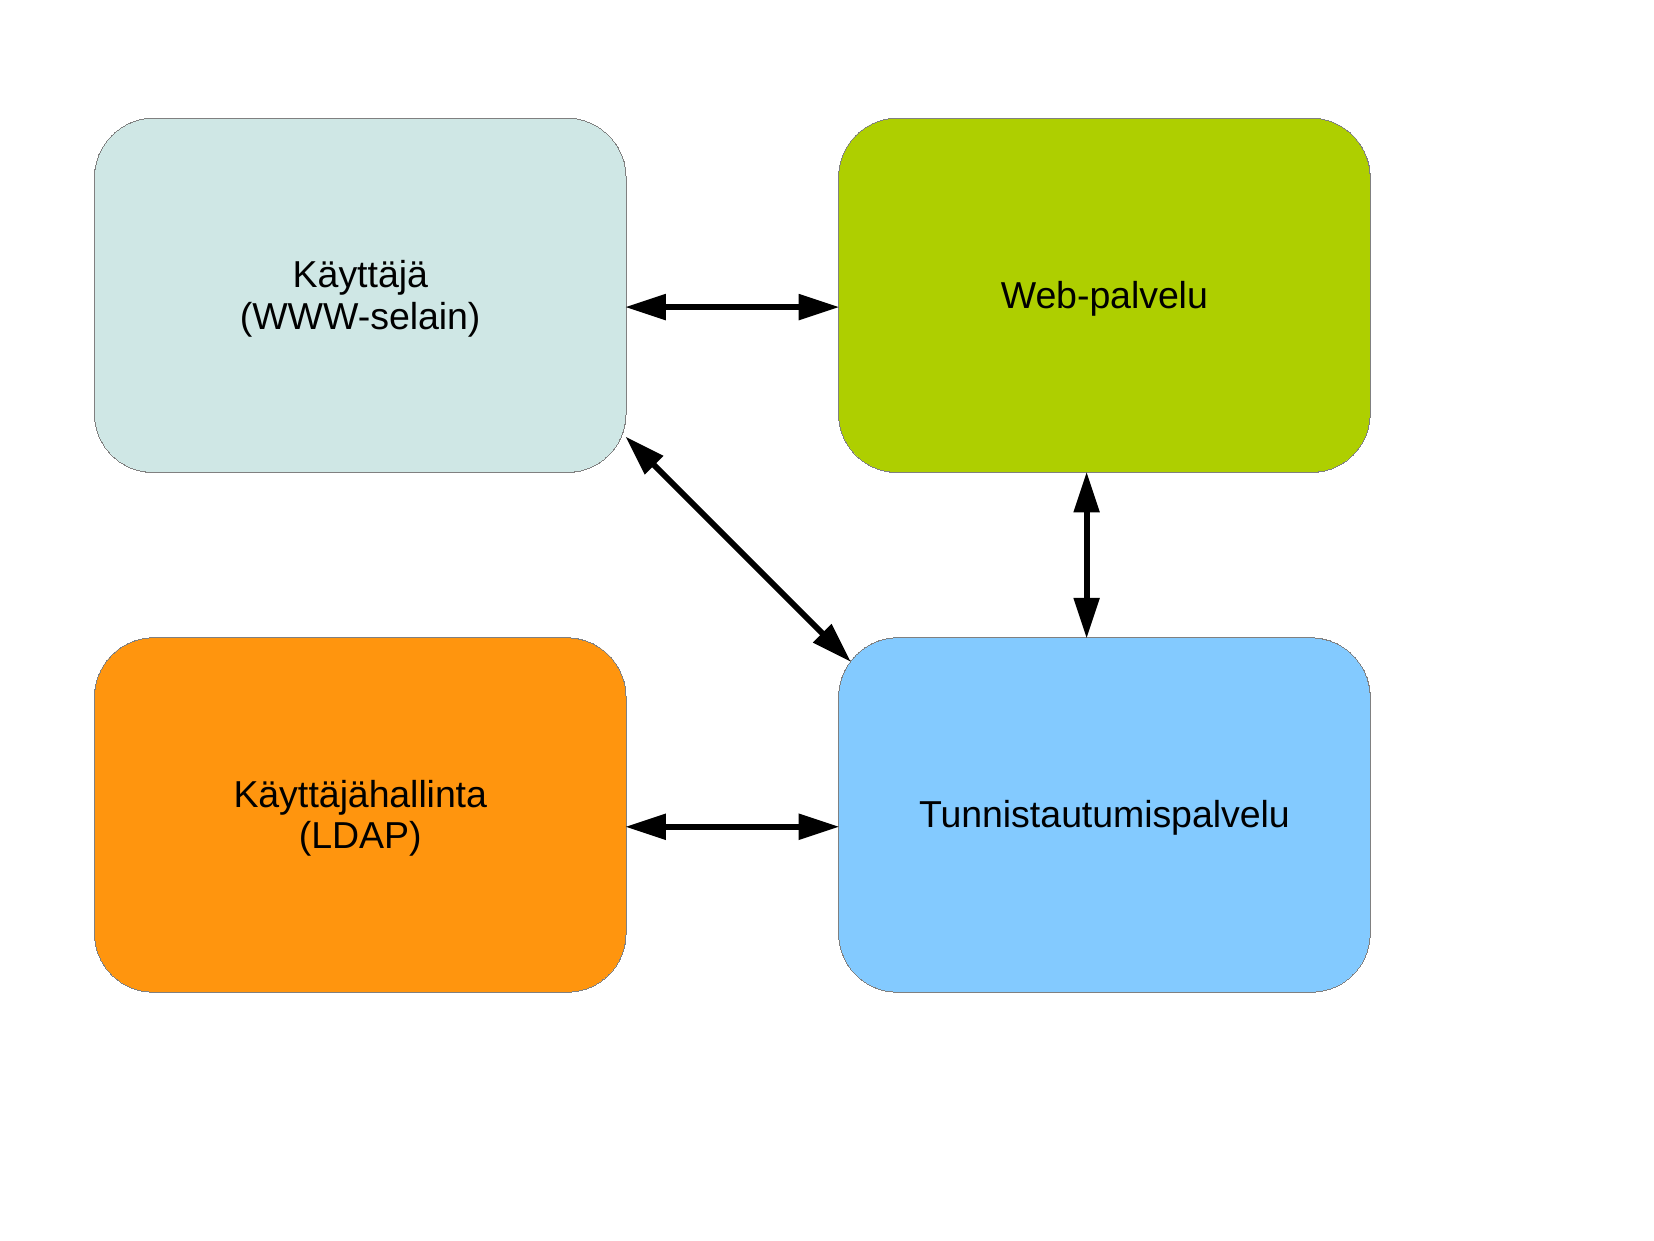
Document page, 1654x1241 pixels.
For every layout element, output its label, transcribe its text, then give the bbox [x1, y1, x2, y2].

text_box Web-palvelu [838, 118, 1371, 473]
text_box Tunnistautumispalvelu [838, 637, 1371, 993]
text_box Käyttäjähallinta (LDAP) [94, 637, 627, 993]
text_box Käyttäjä (WWW-selain) [94, 118, 627, 473]
